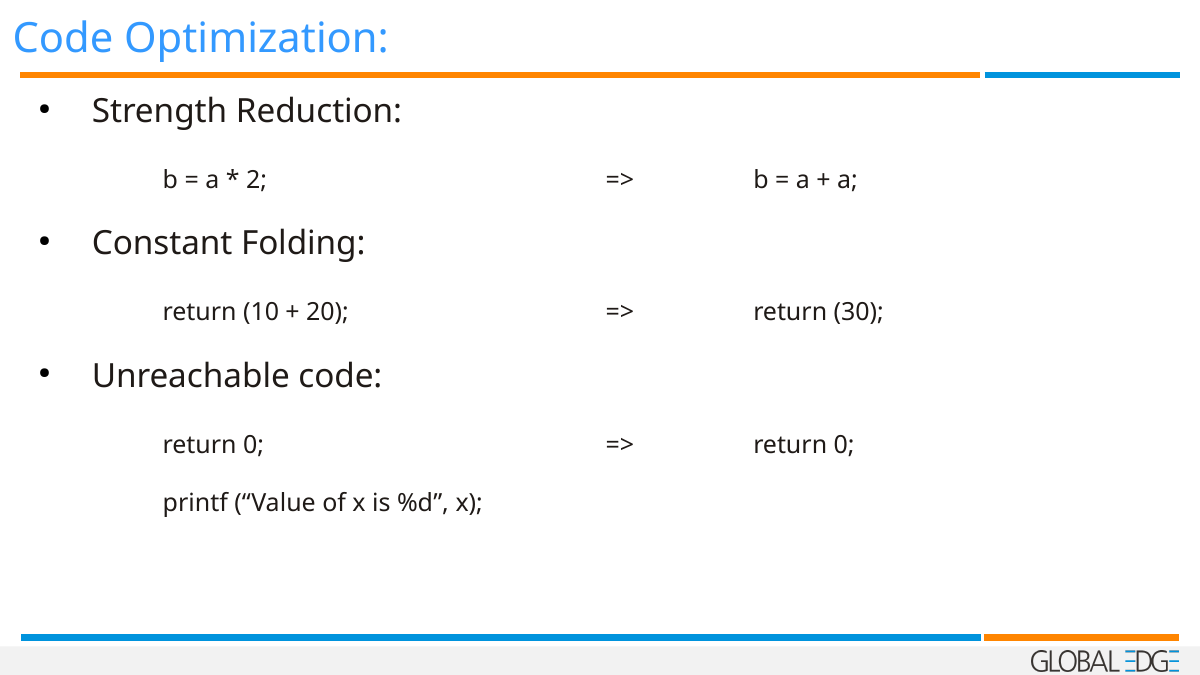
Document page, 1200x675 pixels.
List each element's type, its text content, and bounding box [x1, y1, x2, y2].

title Code Optimization: [12, 9, 1088, 63]
list Strength Reduction: b = a * 2; => b = a + a; Constant Folding: return (10 + 20); => return (30); Unreachable code: return 0; => return 0; printf (“Value of x is %d”, x); [21, 86, 1182, 627]
picture [1031, 650, 1179, 672]
